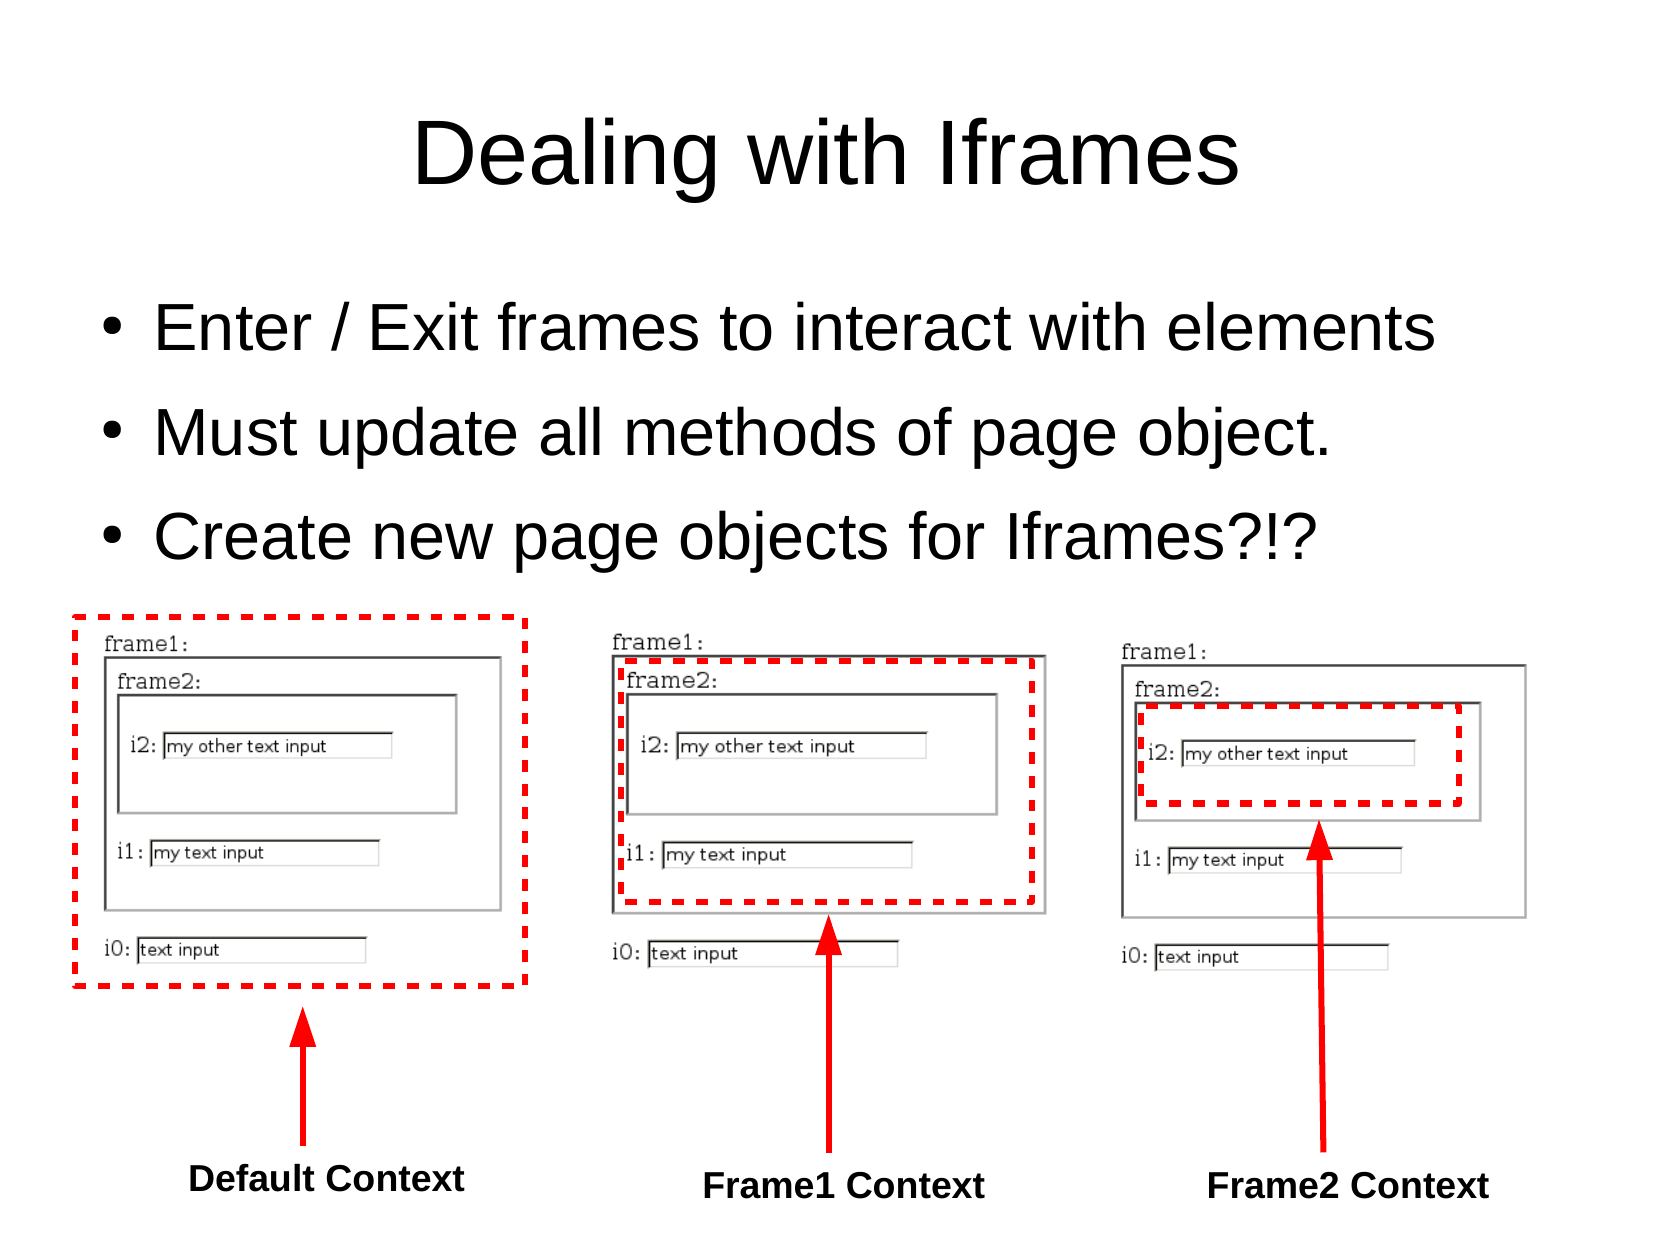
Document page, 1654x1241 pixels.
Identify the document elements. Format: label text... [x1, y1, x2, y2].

text_box Default Context [173, 1150, 481, 1208]
text_box Frame1 Context [687, 1157, 1036, 1216]
picture [1112, 632, 1531, 981]
title Dealing with Iframes [82, 49, 1571, 257]
picture [95, 624, 506, 974]
text_box Frame2 Context [1191, 1156, 1517, 1216]
list Enter / Exit frames to interact with elements Must update all methods of page object. Create new page objects for Iframes?!? [82, 290, 1538, 1010]
picture [602, 622, 1051, 978]
